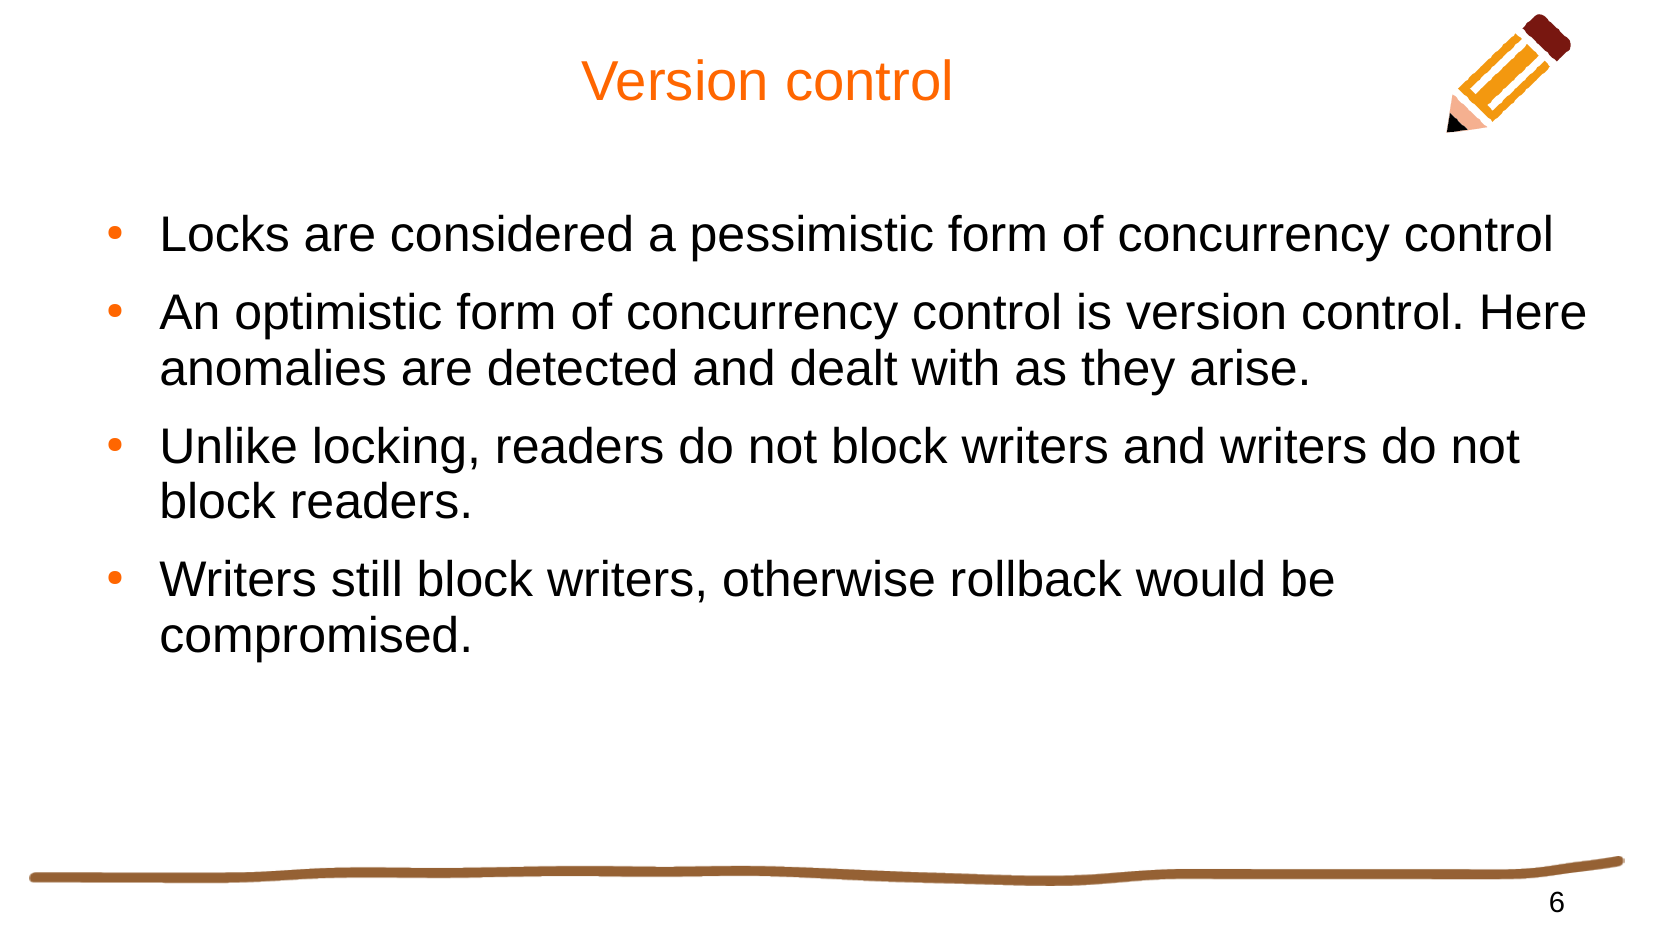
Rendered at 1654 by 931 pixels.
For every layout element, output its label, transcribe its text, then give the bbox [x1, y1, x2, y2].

picture [29, 856, 1625, 886]
title Version control [88, 29, 1447, 133]
list Locks are considered a pessimistic form of concurrency control An optimistic form of concurrency control is version control. Here anomalies are detected and dealt with as they arise. Unlike locking, readers do not block writers and writers do not block readers. Writers still block writers, otherwise rollback would be compromised. [88, 206, 1595, 857]
picture [1446, 14, 1571, 133]
